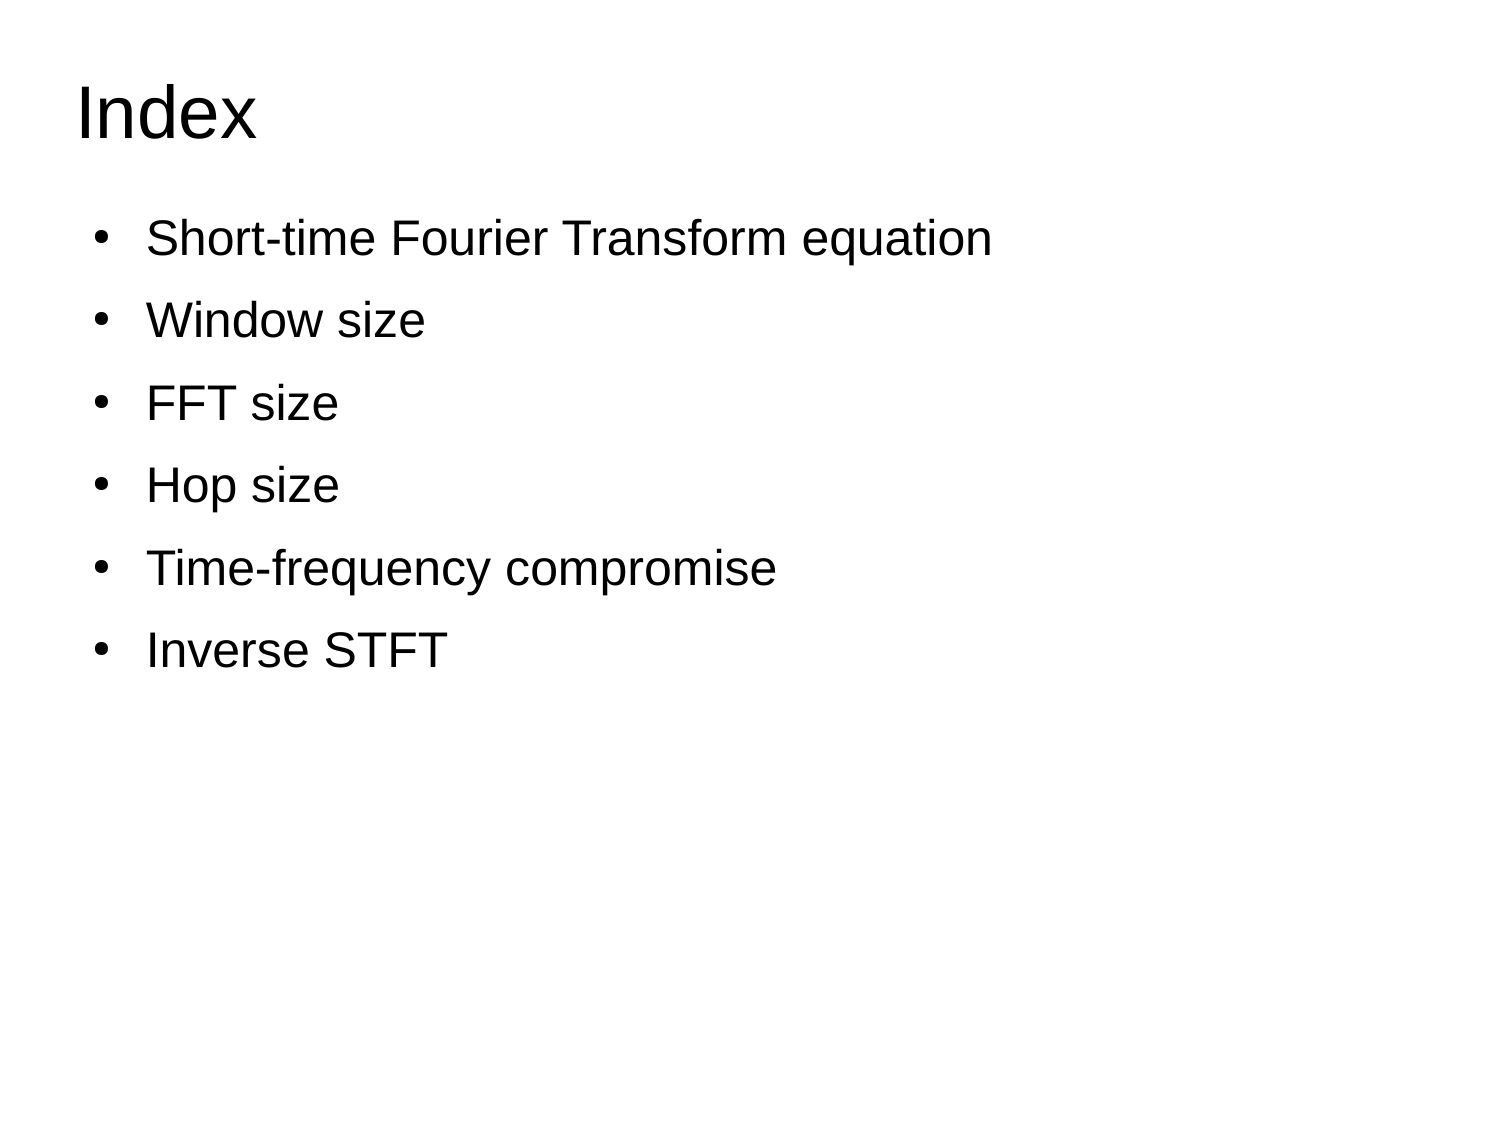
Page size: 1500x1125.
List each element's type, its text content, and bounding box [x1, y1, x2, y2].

title Index [75, 44, 1425, 180]
list Short-time Fourier Transform equation Window size FFT size Hop size Time-frequency compromise Inverse STFT [75, 210, 1425, 997]
